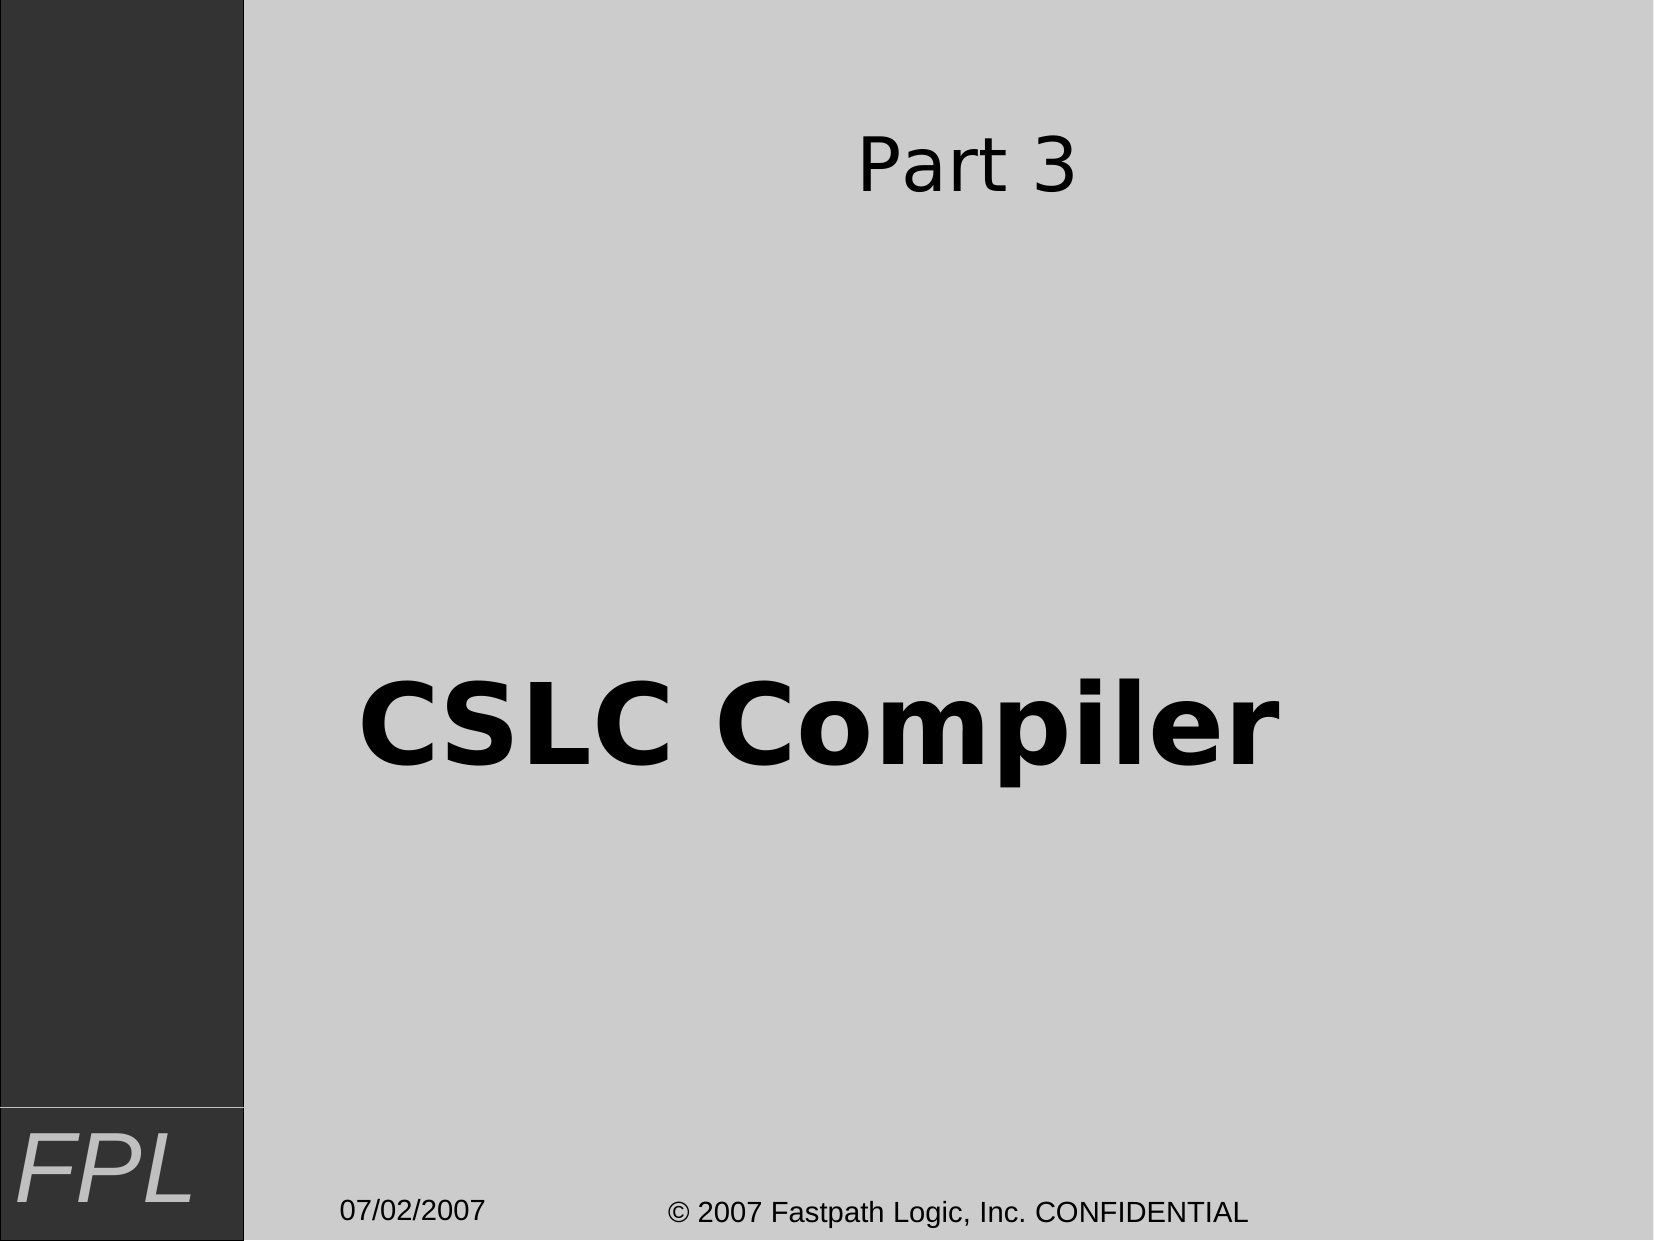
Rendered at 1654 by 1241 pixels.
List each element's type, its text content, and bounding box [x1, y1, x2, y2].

subtitle CSLC Compiler [322, 272, 1635, 1179]
title Part 3 [427, 57, 1530, 272]
